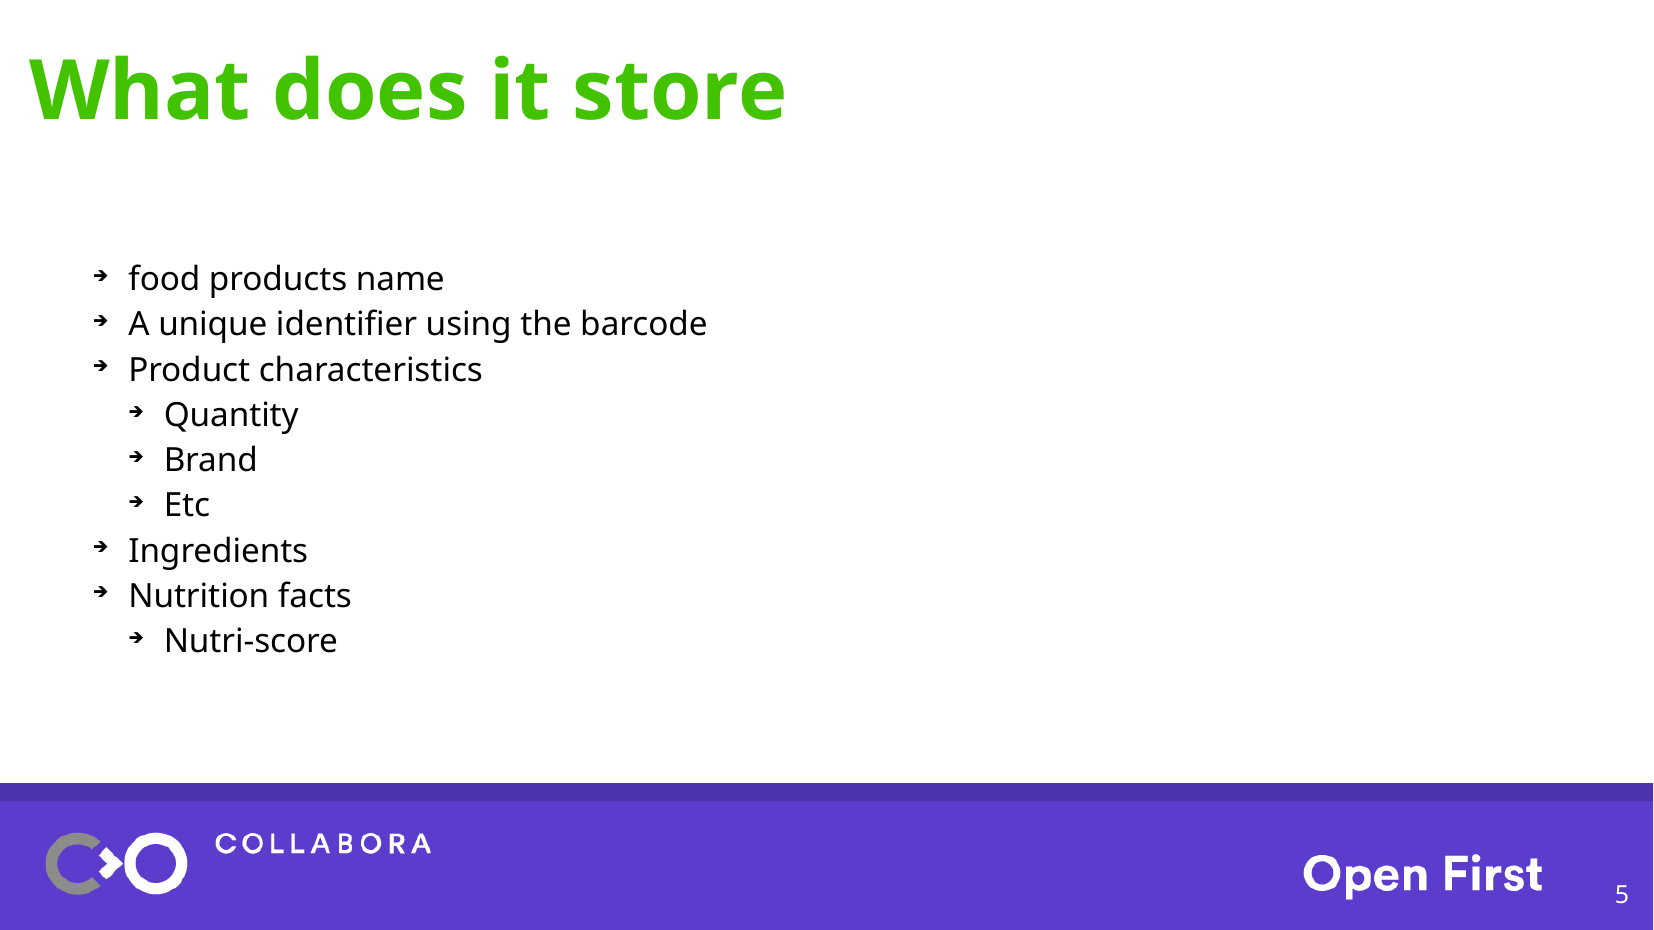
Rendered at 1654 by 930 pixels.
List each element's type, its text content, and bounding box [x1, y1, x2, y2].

title What does it store [29, 28, 1602, 147]
picture [0, 0, 1654, 930]
text_box food products name A unique identifier using the barcode Product characteristics Quantity Brand Etc Ingredients Nutrition facts Nutri-score [78, 247, 1391, 610]
